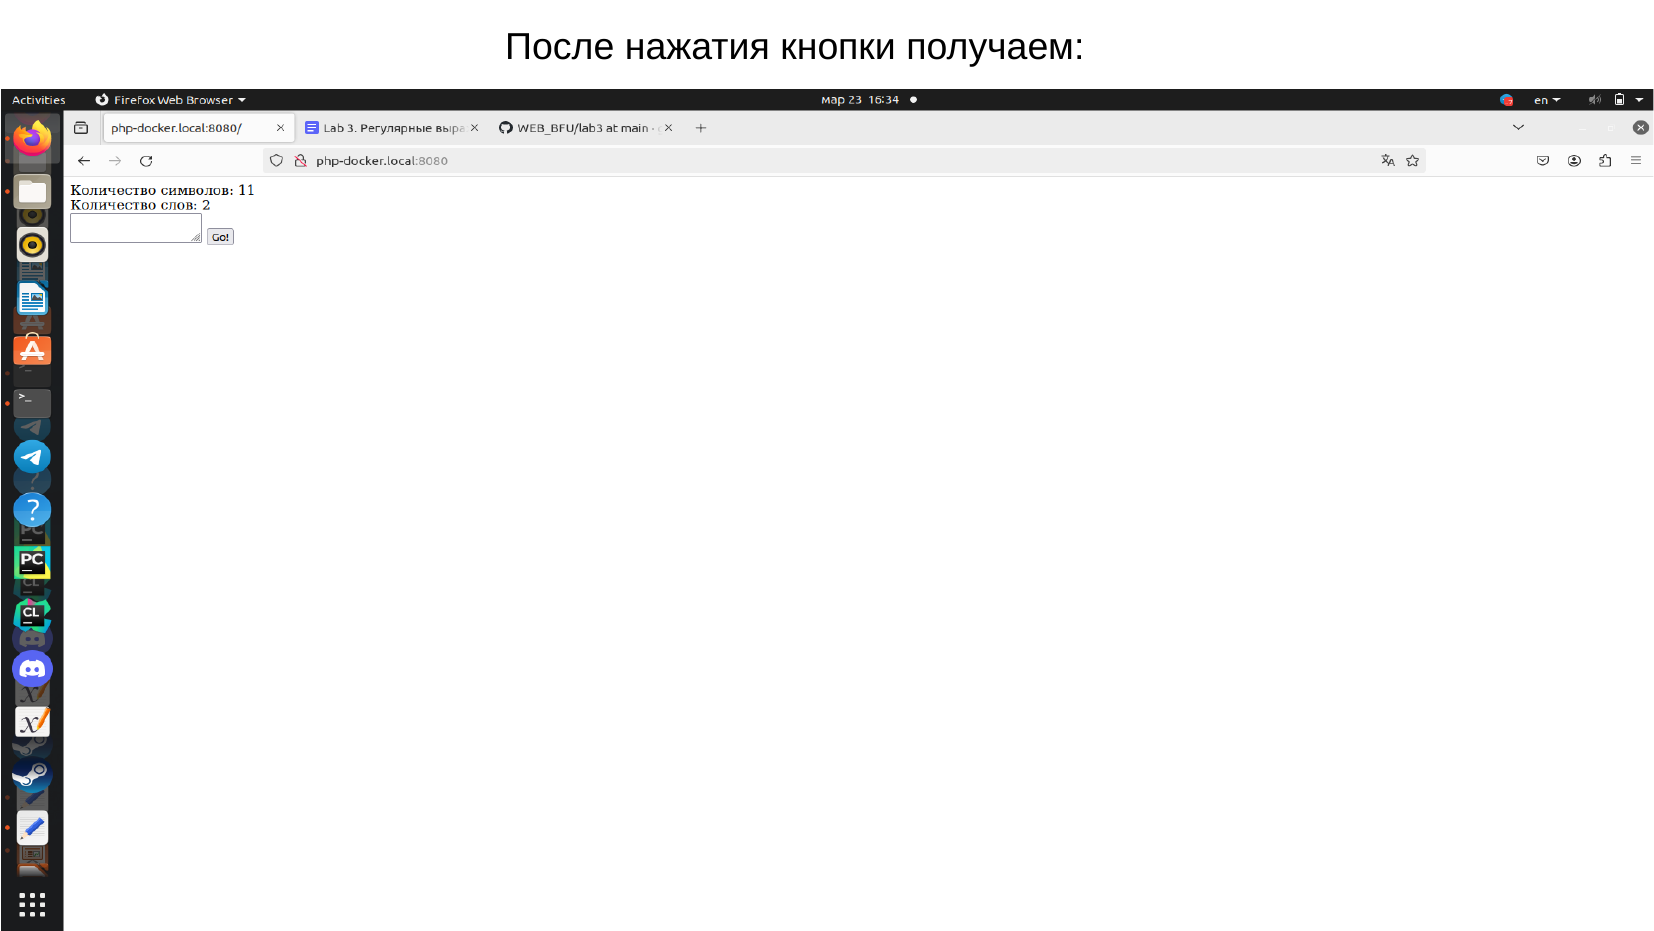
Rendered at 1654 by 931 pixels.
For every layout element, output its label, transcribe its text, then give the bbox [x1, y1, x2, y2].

text_box После нажатия кнопки получаем: [450, 18, 1141, 76]
picture [1, 89, 1654, 931]
